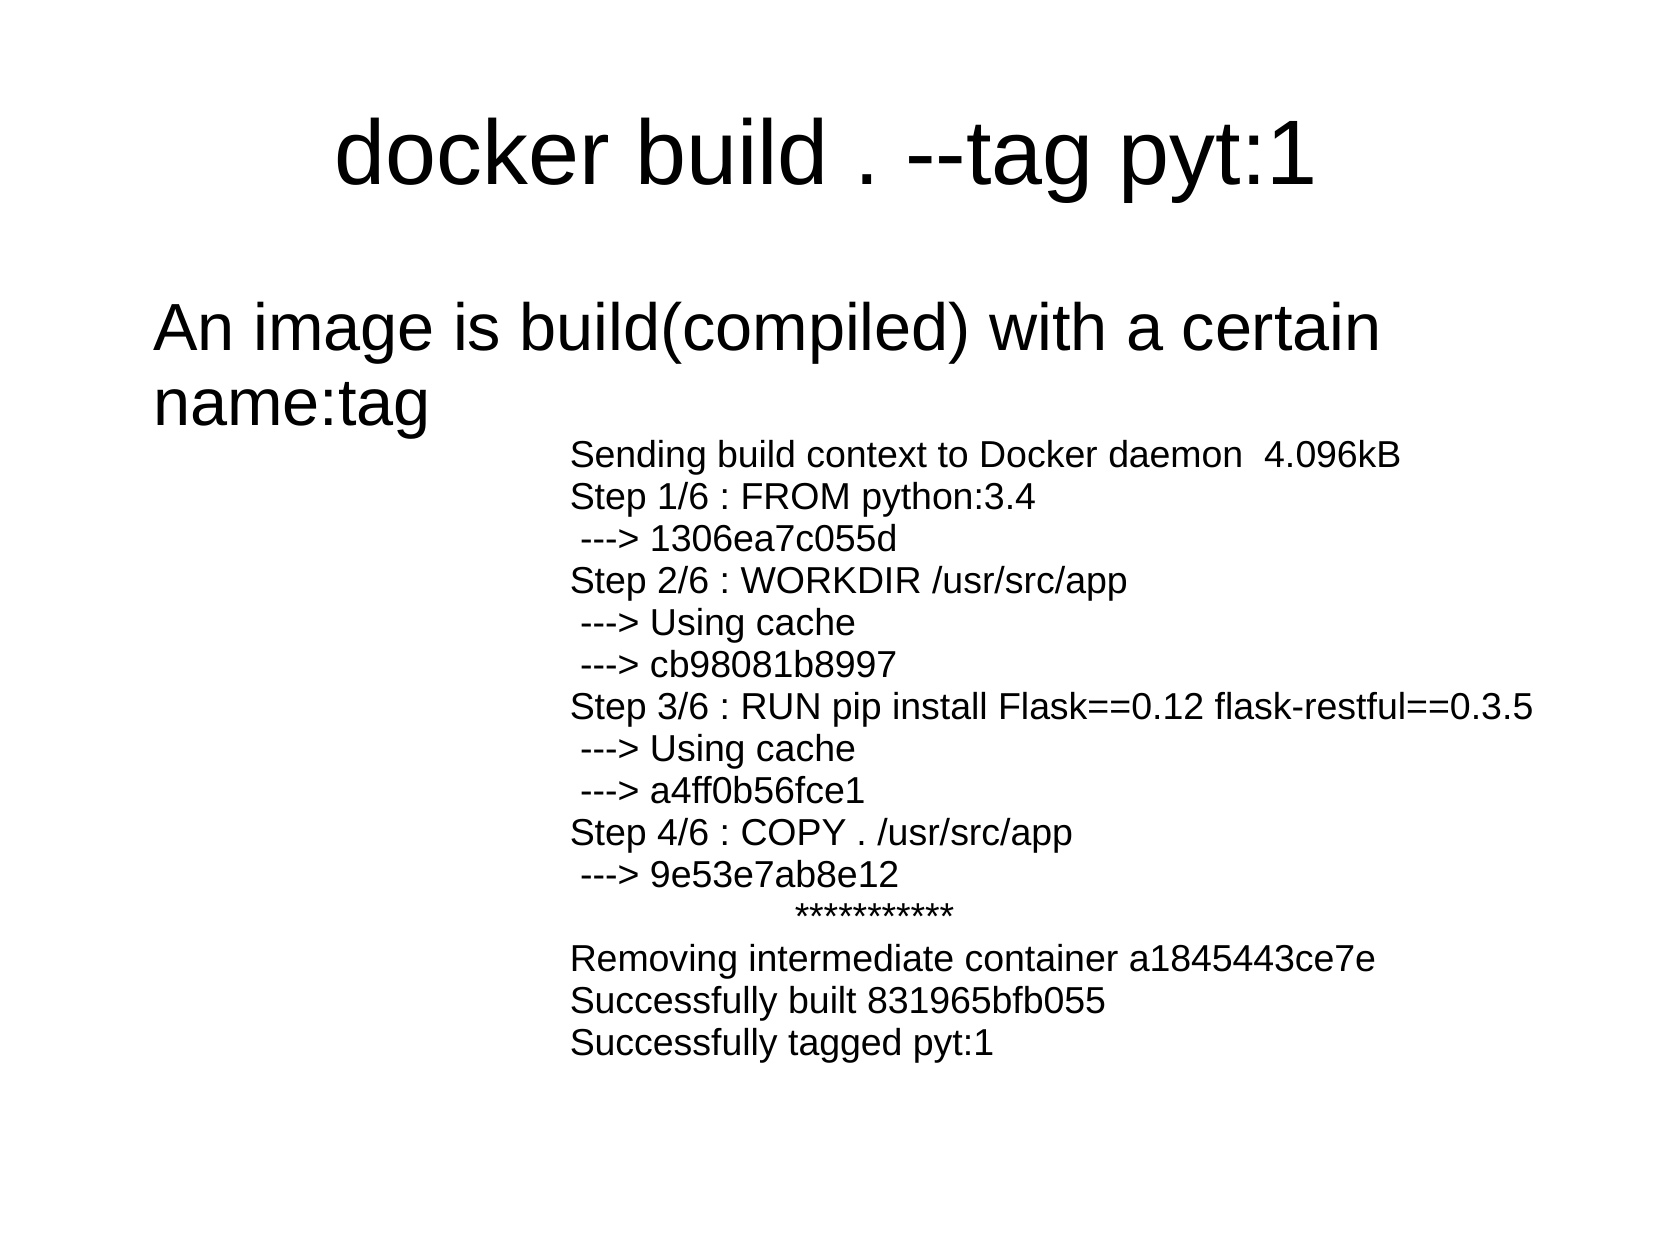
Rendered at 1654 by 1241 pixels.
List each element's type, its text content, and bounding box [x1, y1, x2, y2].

text_box Sending build context to Docker daemon 4.096kB Step 1/6 : FROM python:3.4 ---> 1306ea7c055d Step 2/6 : WORKDIR /usr/src/app ---> Using cache ---> cb98081b8997 Step 3/6 : RUN pip install Flask==0.12 flask-restful==0.3.5 ---> Using cache ---> a4ff0b56fce1 Step 4/6 : COPY . /usr/src/app ---> 9e53e7ab8e12 *********** Removing intermediate container a1845443ce7e Successfully built 831965bfb055 Successfully tagged pyt:1 [555, 426, 1549, 1096]
list An image is build(compiled) with a certain name:tag [82, 290, 1571, 1010]
title docker build . --tag pyt:1 [82, 49, 1571, 257]
